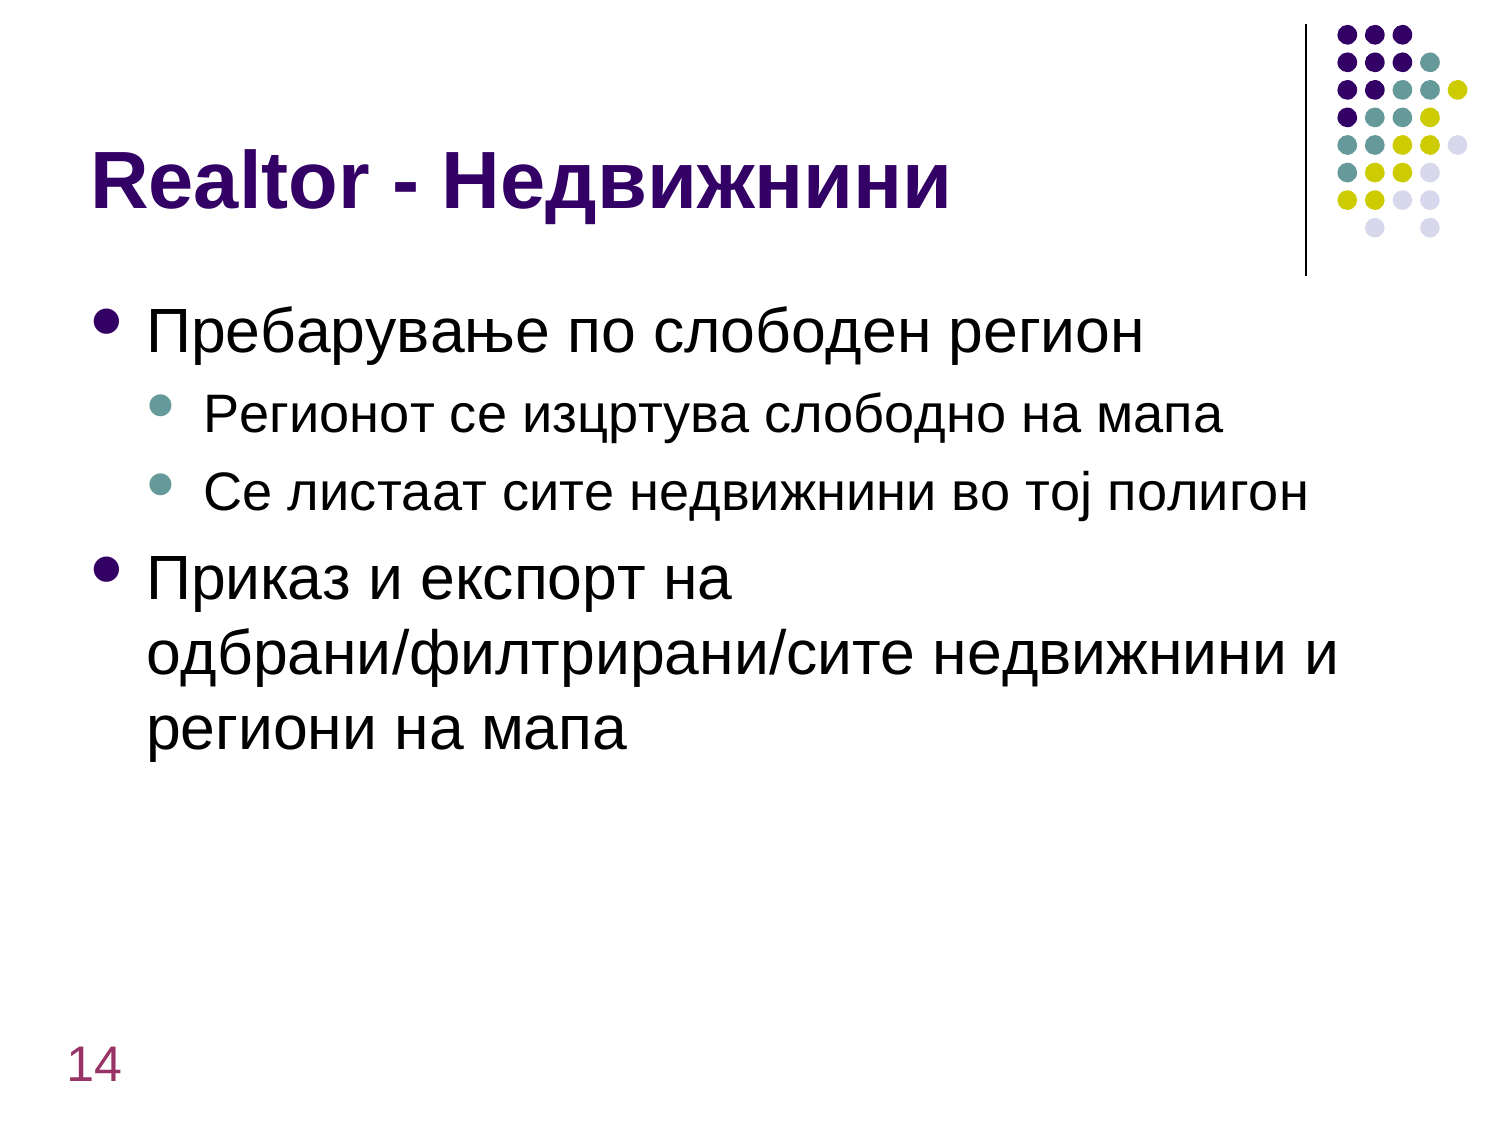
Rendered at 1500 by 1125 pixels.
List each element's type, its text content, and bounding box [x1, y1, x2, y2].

list Пребарување по слободен регион Регионот се изцртува слободно на мапа Се листаат сите недвижнини во тој полигон Приказ и експорт на одбрани/филтрирани/сите недвижнини и региони на мапа [75, 282, 1426, 1006]
title Realtor - Недвижнини [74, 20, 1313, 233]
